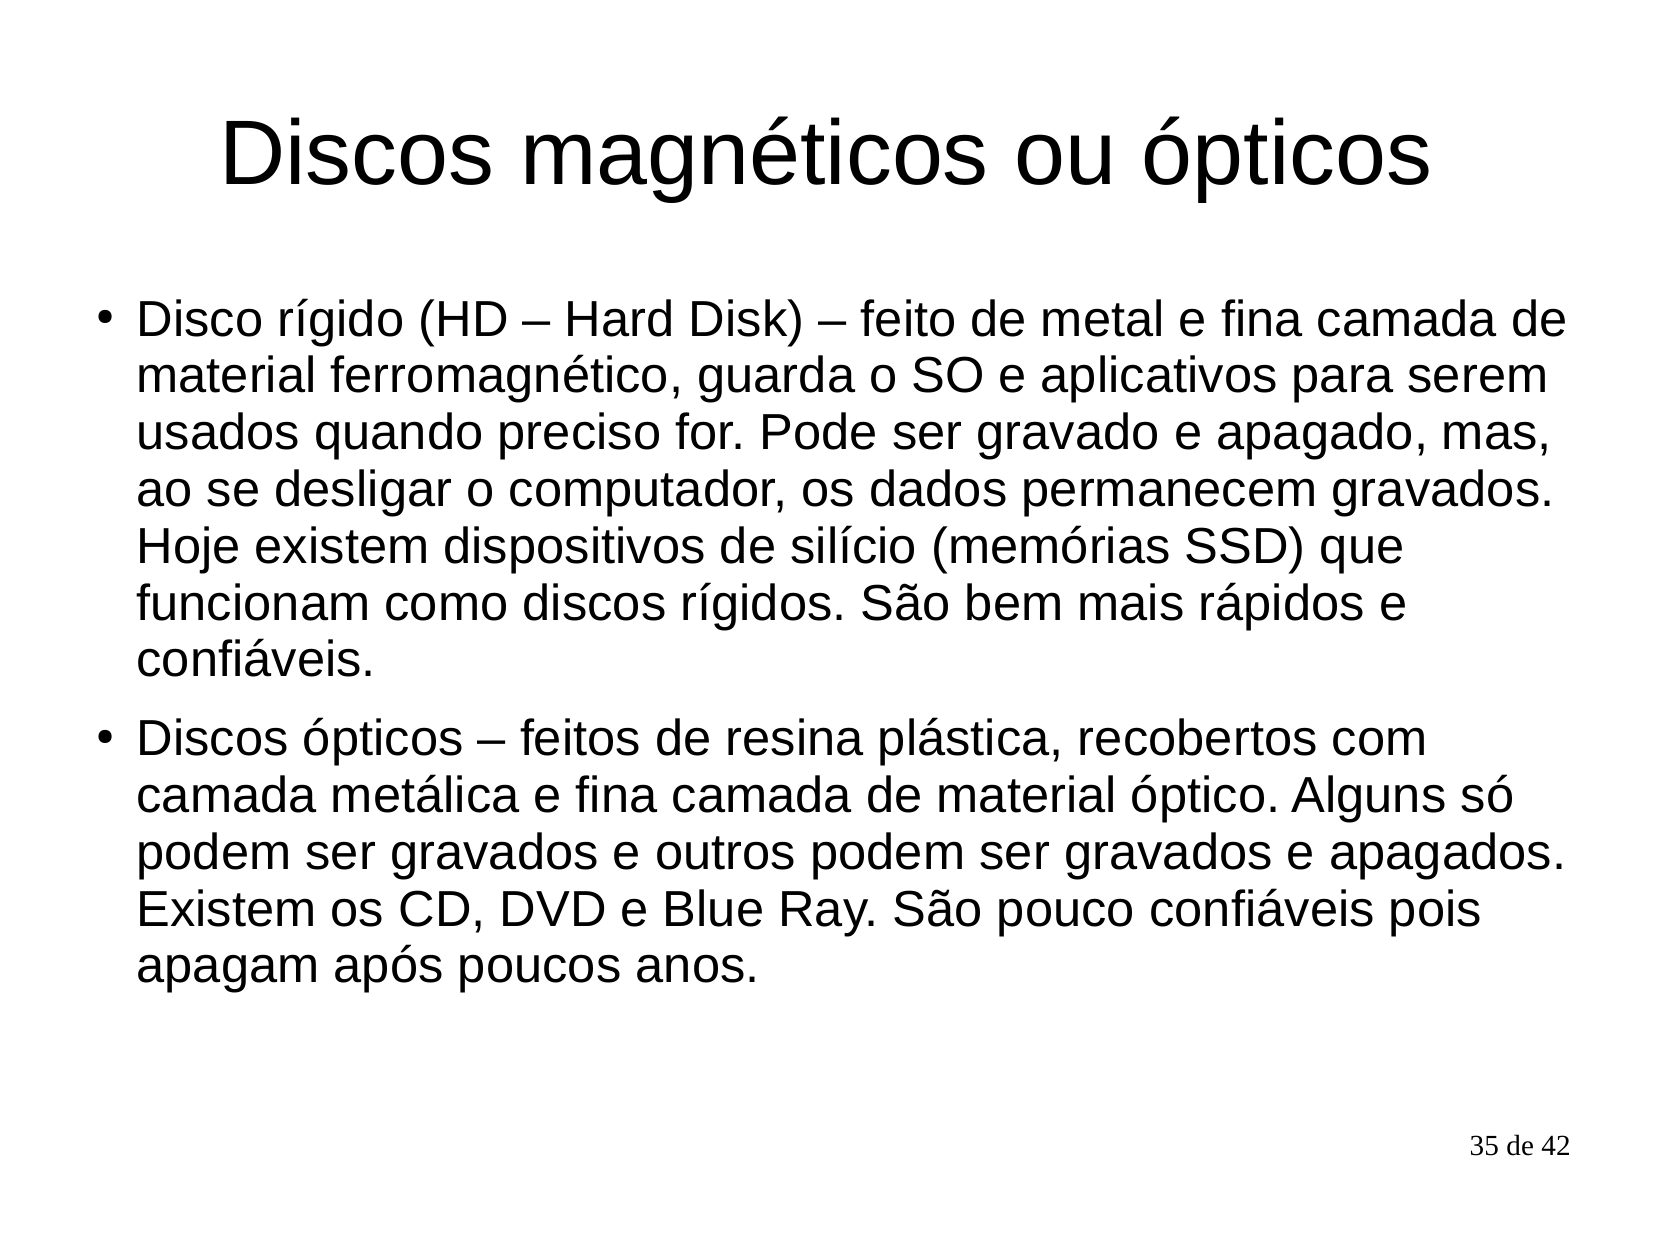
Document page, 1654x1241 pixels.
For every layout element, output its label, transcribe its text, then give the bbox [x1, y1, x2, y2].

list Disco rígido (HD – Hard Disk) – feito de metal e fina camada de material ferromagnético, guarda o SO e aplicativos para serem usados quando preciso for. Pode ser gravado e apagado, mas, ao se desligar o computador, os dados permanecem gravados. Hoje existem dispositivos de silício (memórias SSD) que funcionam como discos rígidos. São bem mais rápidos e confiáveis. Discos ópticos – feitos de resina plástica, recobertos com camada metálica e fina camada de material óptico. Alguns só podem ser gravados e outros podem ser gravados e apagados. Existem os CD, DVD e Blue Ray. São pouco confiáveis pois apagam após poucos anos. [82, 290, 1571, 1010]
title Discos magnéticos ou ópticos [82, 49, 1571, 257]
